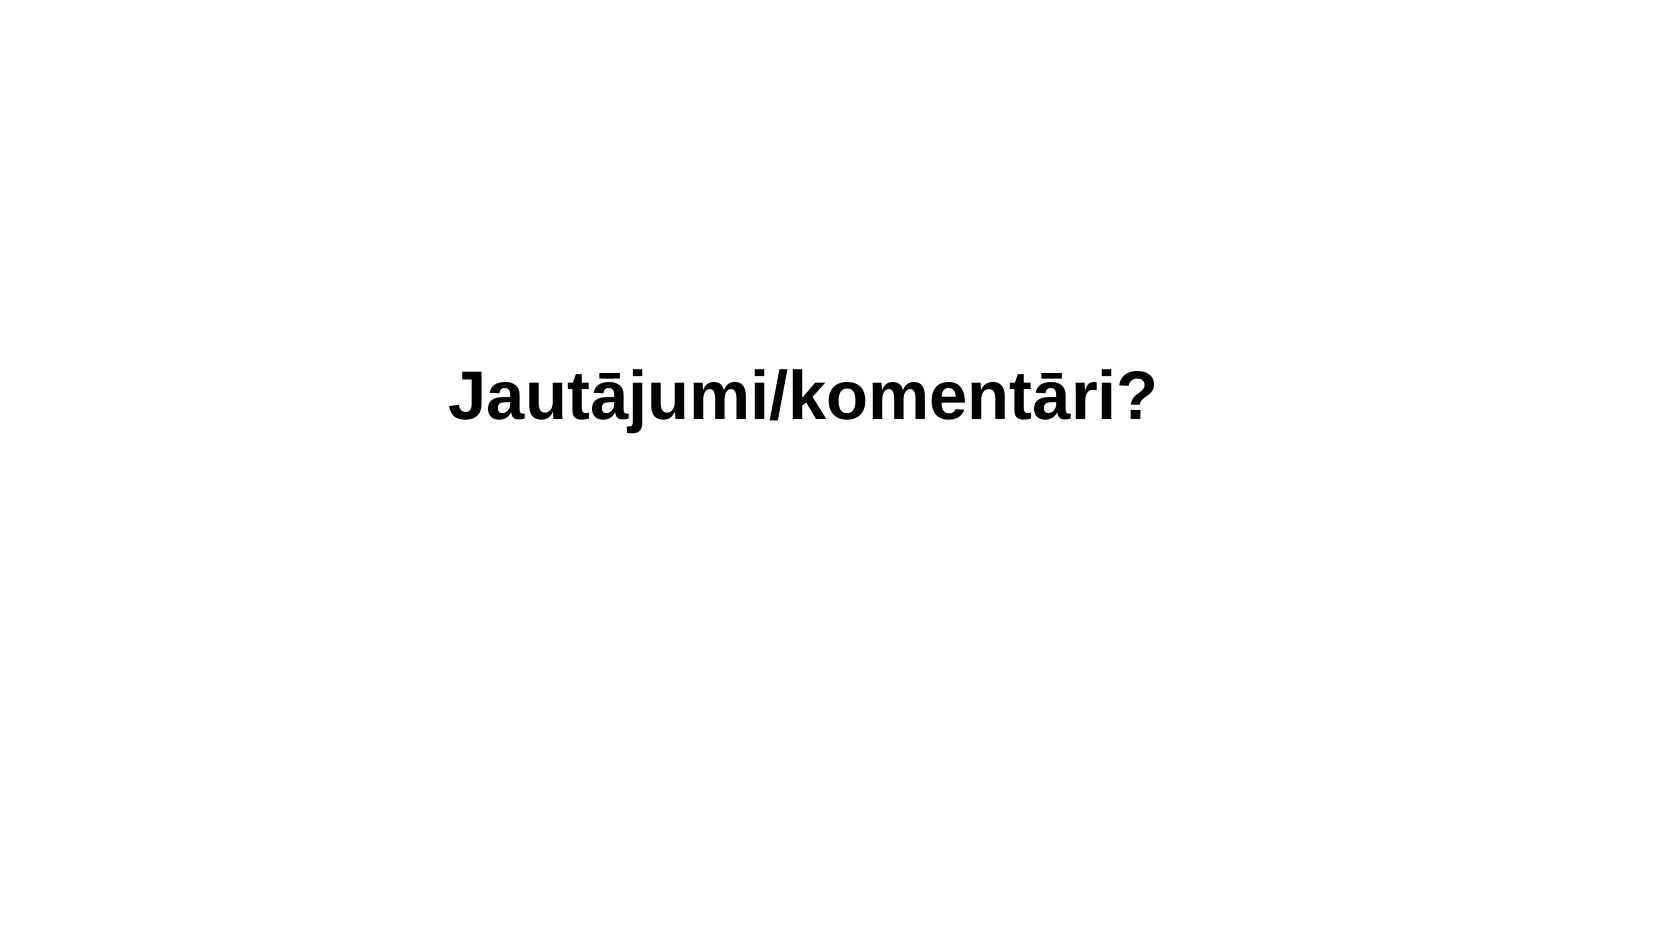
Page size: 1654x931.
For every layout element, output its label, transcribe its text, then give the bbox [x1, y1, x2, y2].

title Jautājumi/komentāri? [60, 340, 1549, 451]
